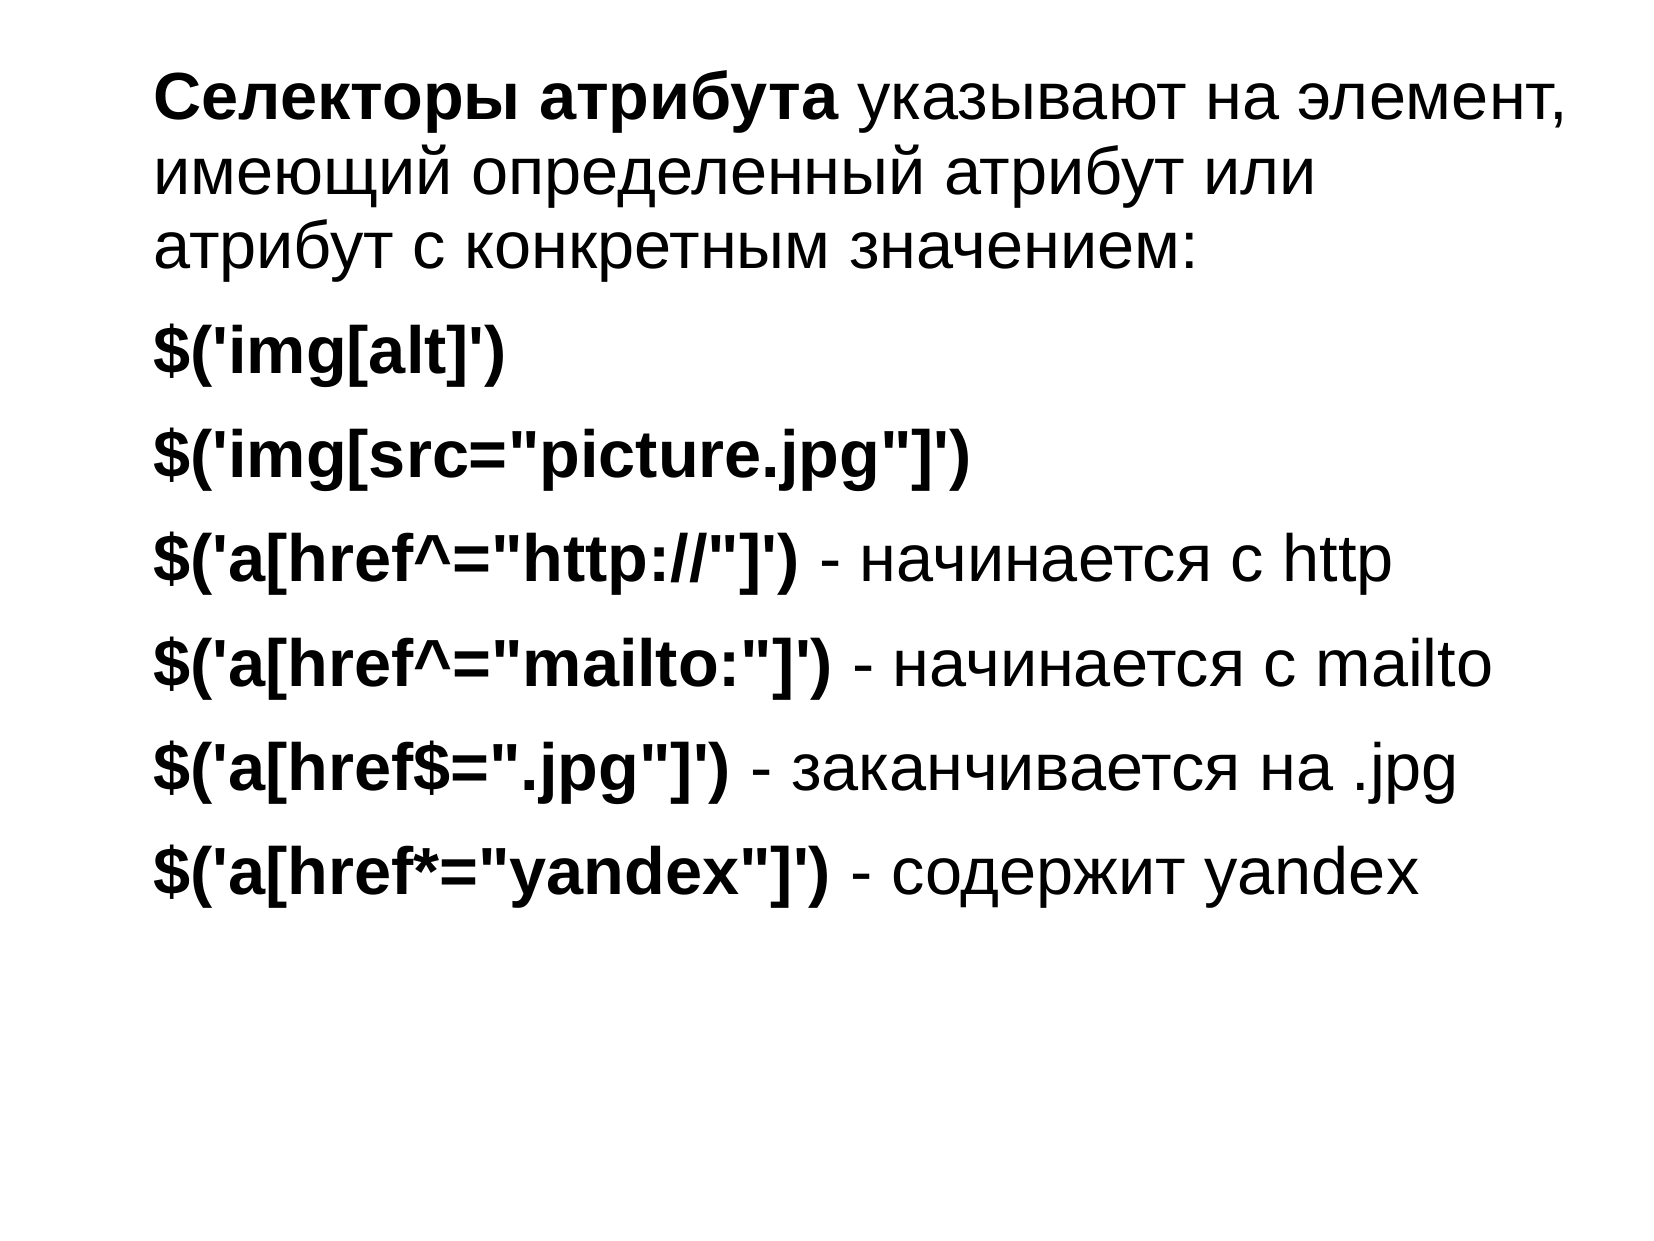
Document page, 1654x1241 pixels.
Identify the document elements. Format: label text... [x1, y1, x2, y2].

list Селекторы атрибута указывают на элемент, имеющий определенный атрибут или атрибут с конкретным значением: $('img[alt]') $('img[src="picture.jpg"]') $('a[href^="http://"]') - начинается с http $('a[href^="mailto:"]') - начинается с mailto $('a[href$=".jpg"]') - заканчивается на .jpg $('a[href*="yandex"]') - содержит yandex [82, 59, 1571, 1109]
